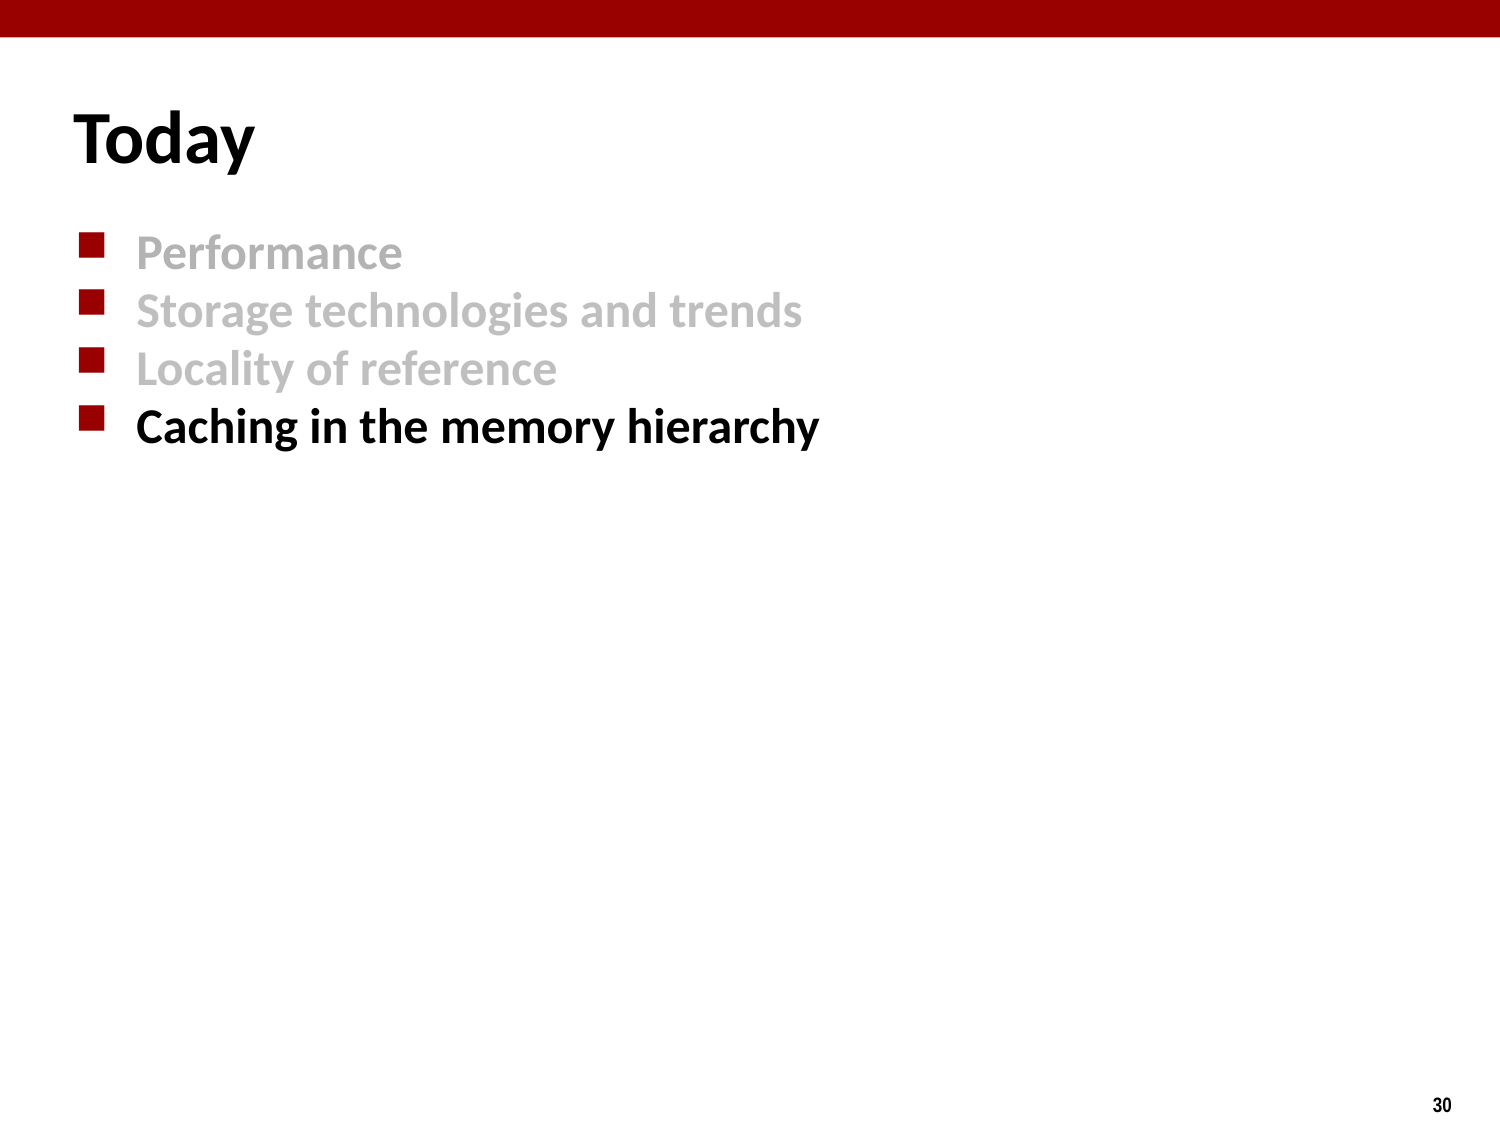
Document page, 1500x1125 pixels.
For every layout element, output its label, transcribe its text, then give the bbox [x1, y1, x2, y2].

title Today [58, 71, 1304, 197]
list Performance Storage technologies and trends Locality of reference Caching in the memory hierarchy [65, 223, 1361, 1040]
